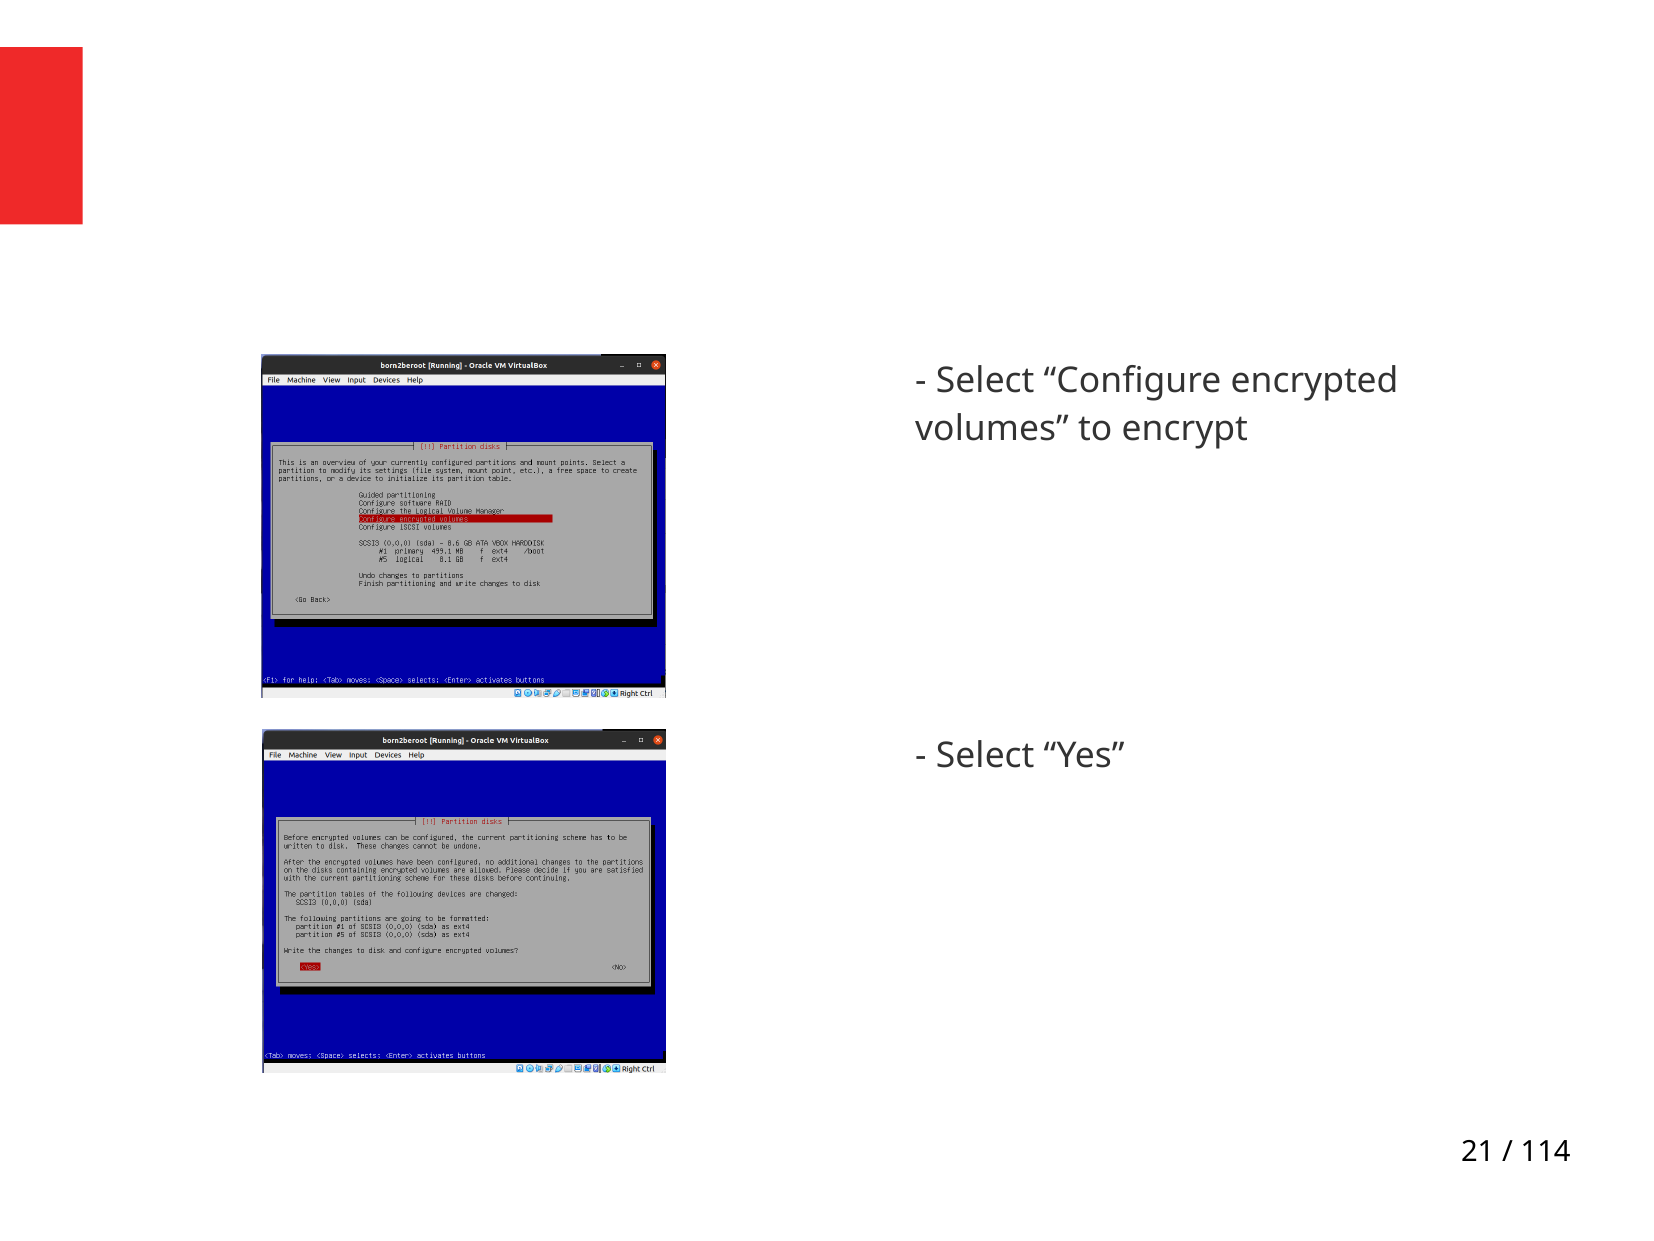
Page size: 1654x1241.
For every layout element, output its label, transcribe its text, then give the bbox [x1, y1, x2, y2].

list - Select “Configure encrypted volumes” to encrypt [844, 354, 1536, 698]
list - Select “Yes” [844, 730, 1536, 1074]
picture [261, 354, 666, 698]
picture [262, 729, 666, 1074]
